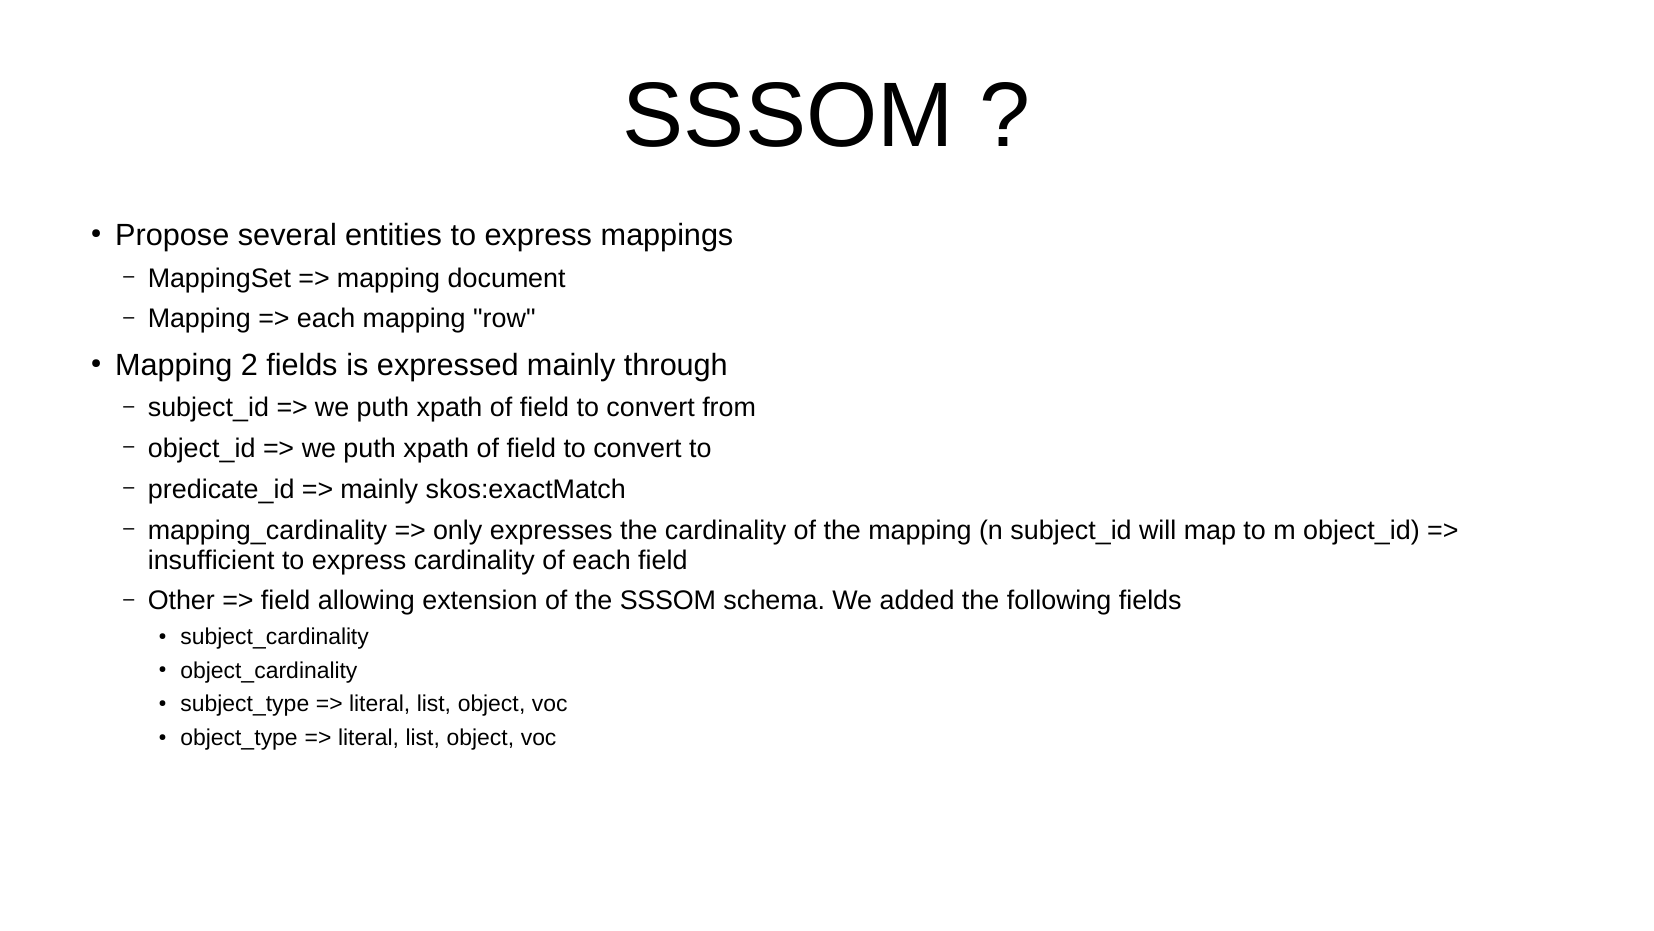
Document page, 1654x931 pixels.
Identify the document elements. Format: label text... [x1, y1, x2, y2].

title SSSOM ? [82, 37, 1571, 193]
list Propose several entities to express mappings MappingSet => mapping document Mapping => each mapping "row" Mapping 2 fields is expressed mainly through subject_id => we puth xpath of field to convert from object_id => we puth xpath of field to convert to predicate_id => mainly skos:exactMatch mapping_cardinality => only expresses the cardinality of the mapping (n subject_id will map to m object_id) => insufficient to express cardinality of each field Other => field allowing extension of the SSSOM schema. We added the following fields subject_cardinality object_cardinality subject_type => literal, list, object, voc object_type => literal, list, object, voc [82, 217, 1571, 758]
